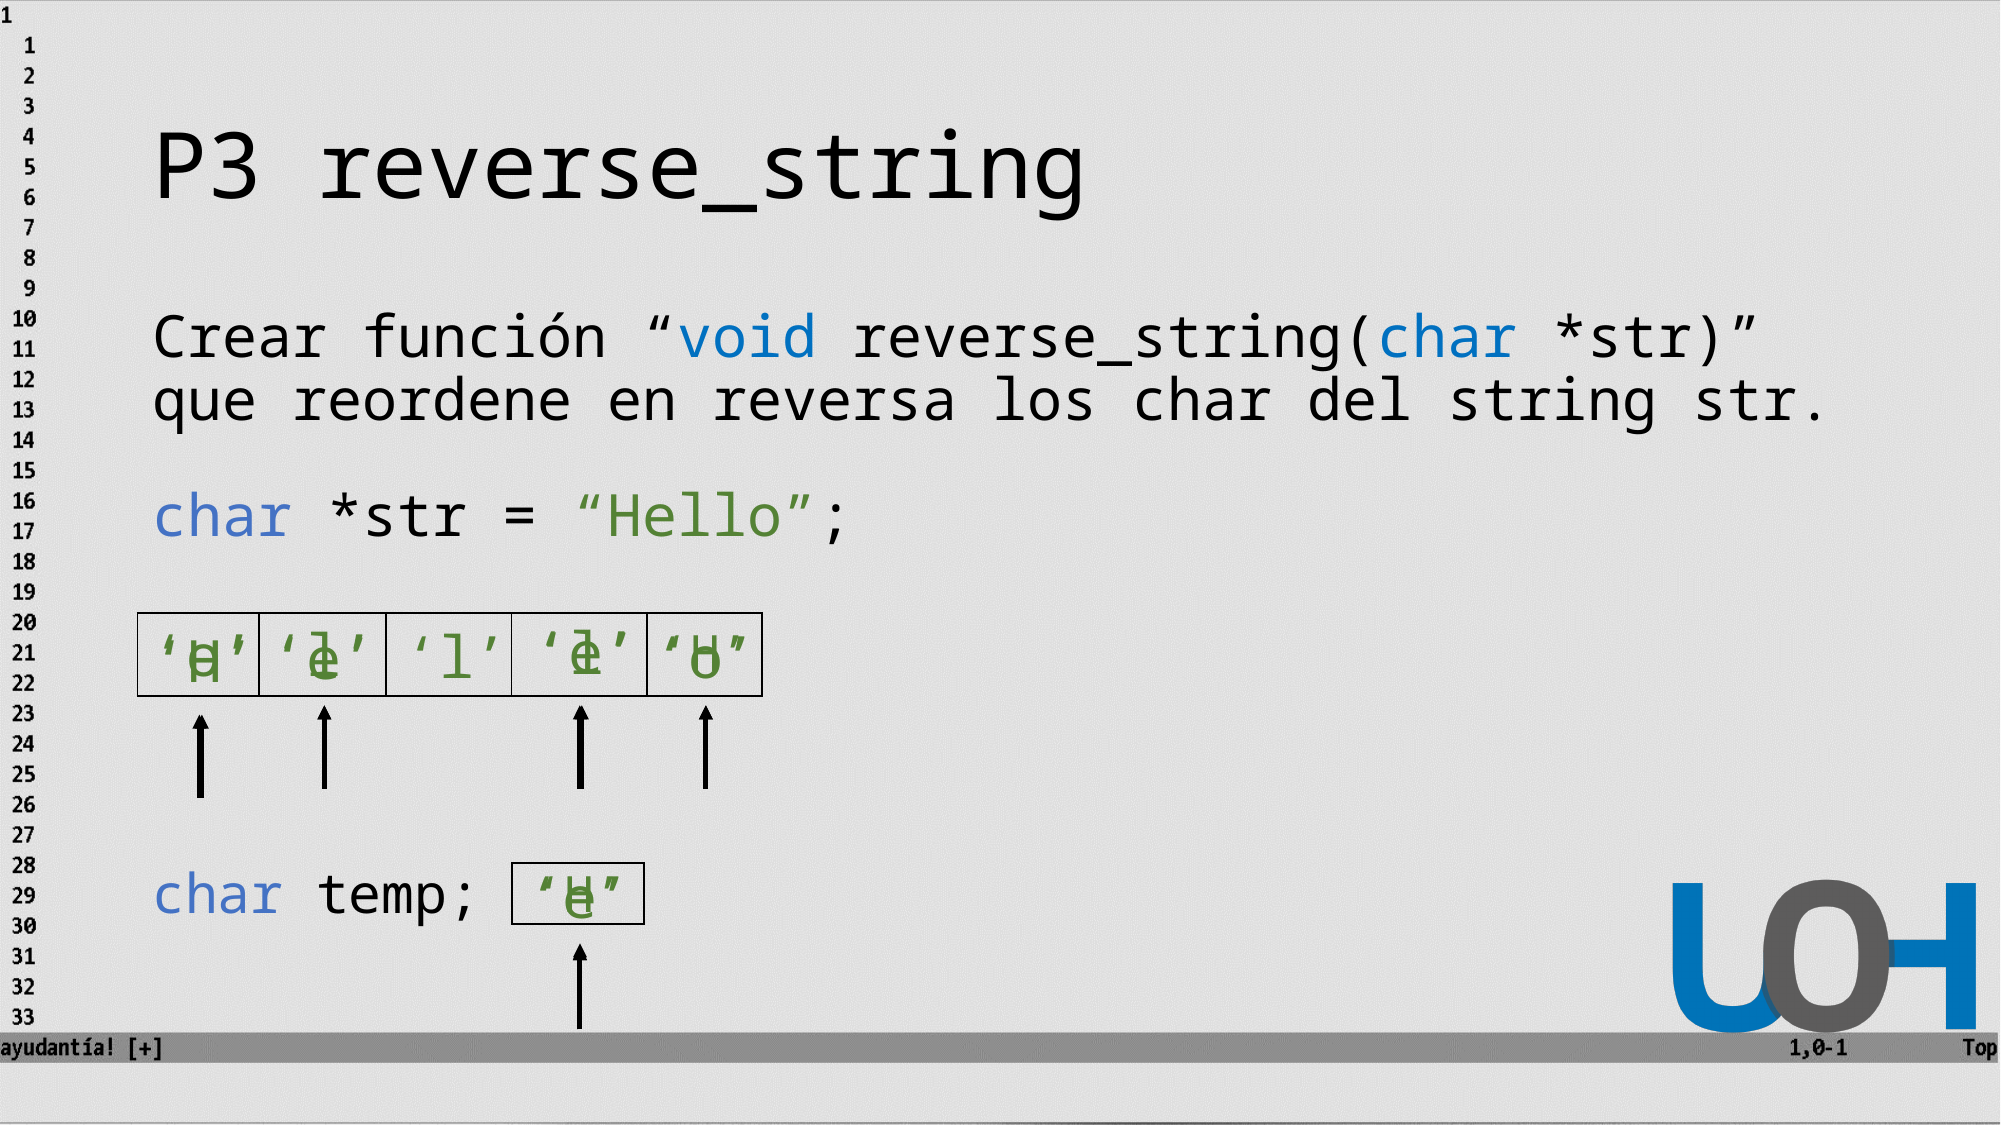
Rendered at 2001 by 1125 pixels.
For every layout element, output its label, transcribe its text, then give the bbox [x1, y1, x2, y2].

title P3 reverse_string [137, 59, 1863, 278]
text_box ‘e’ [518, 607, 676, 693]
text_box char *str = “Hello”; [137, 478, 1035, 577]
text_box ‘o’ [136, 610, 257, 696]
text_box ‘l’ [257, 610, 413, 696]
picture [0, 0, 2001, 1125]
text_box ‘H’ [676, 614, 788, 689]
text_box ‘l’ [413, 613, 563, 699]
list Crear función “void reverse_string(char *str)” que reordene en reversa los char del string str. [137, 299, 1863, 479]
text_box char temp; [137, 852, 512, 952]
text_box ‘e’ [512, 852, 676, 938]
text_box ‘H’ [137, 696, 301, 702]
text_box ‘o’ [638, 689, 788, 698]
